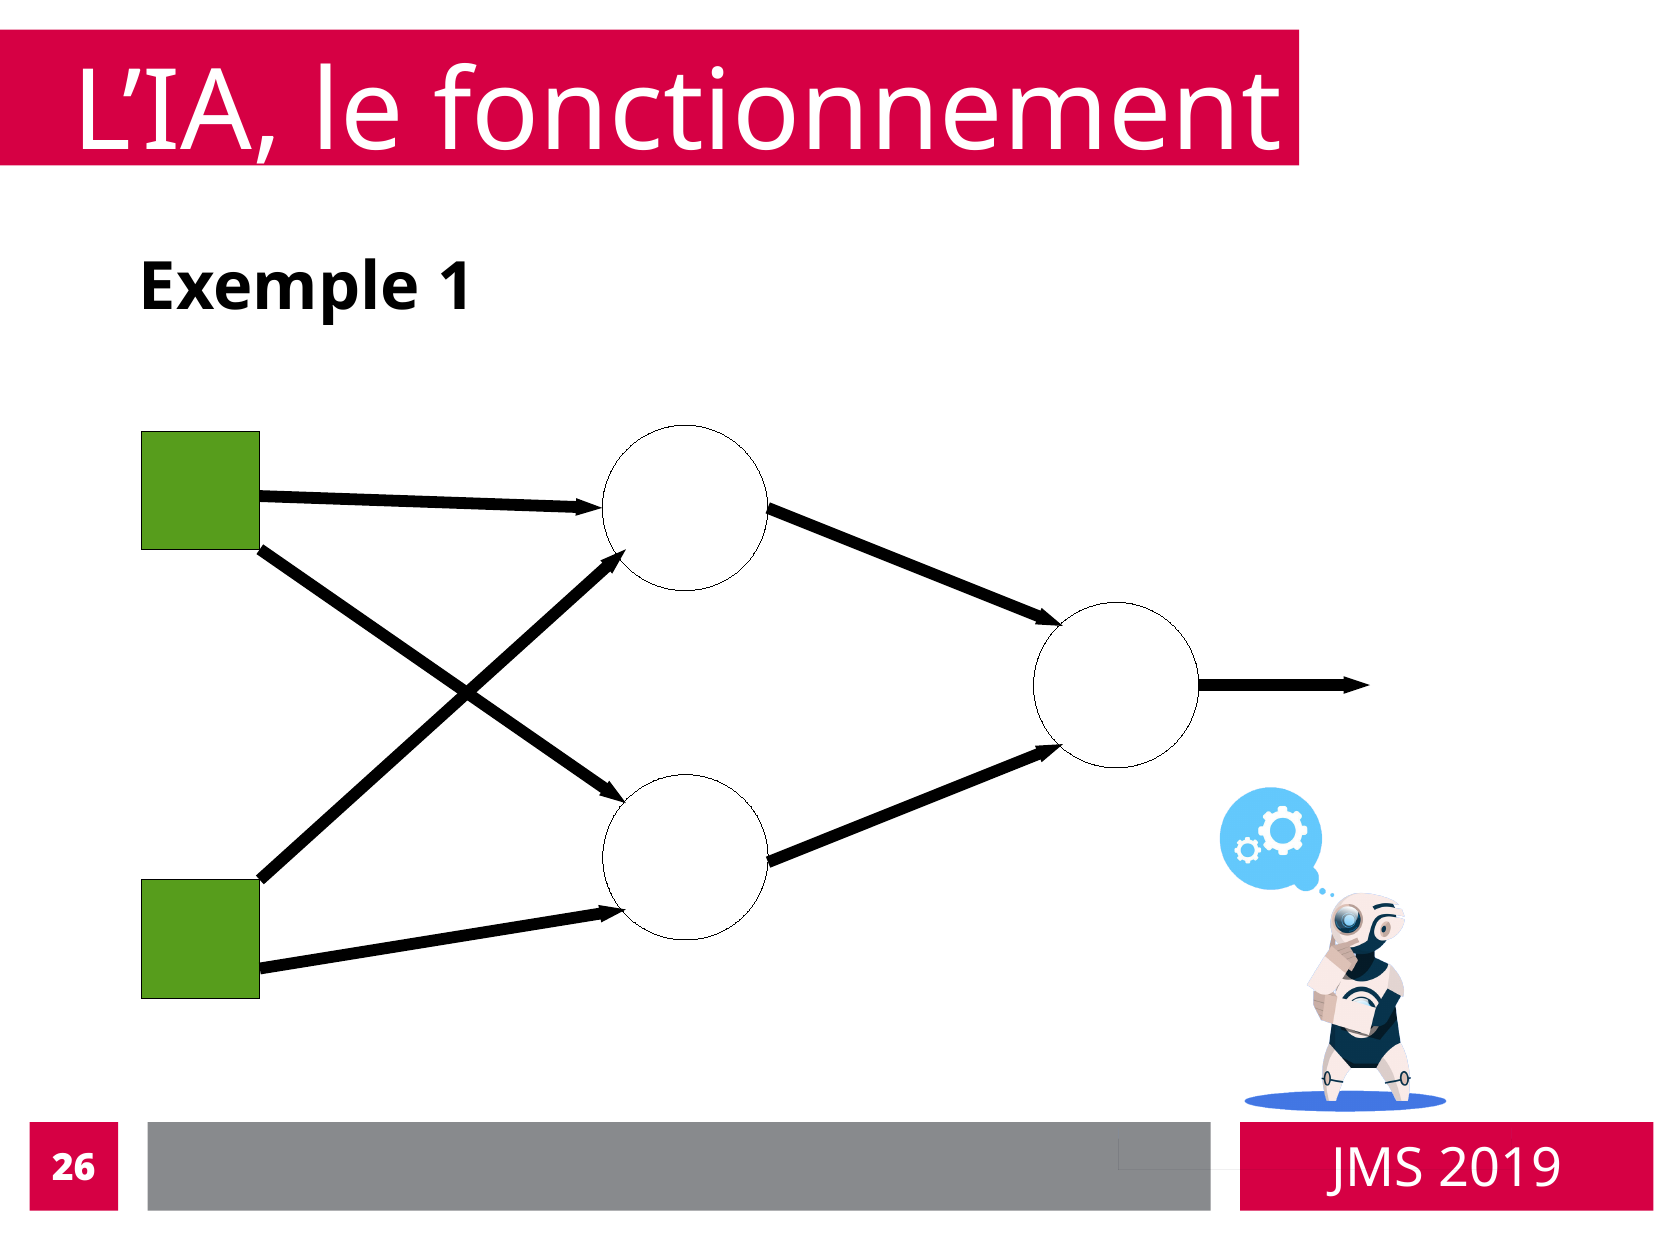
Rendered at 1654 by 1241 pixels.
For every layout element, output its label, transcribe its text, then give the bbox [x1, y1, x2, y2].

text_box [602, 425, 768, 591]
title L’IA, le fonctionnement [0, 29, 1371, 178]
picture [1118, 744, 1512, 1170]
text_box [141, 431, 260, 550]
text_box [141, 879, 260, 999]
text_box Exemple 1 [0, 237, 615, 330]
text_box [602, 774, 769, 940]
text_box [1033, 602, 1199, 768]
